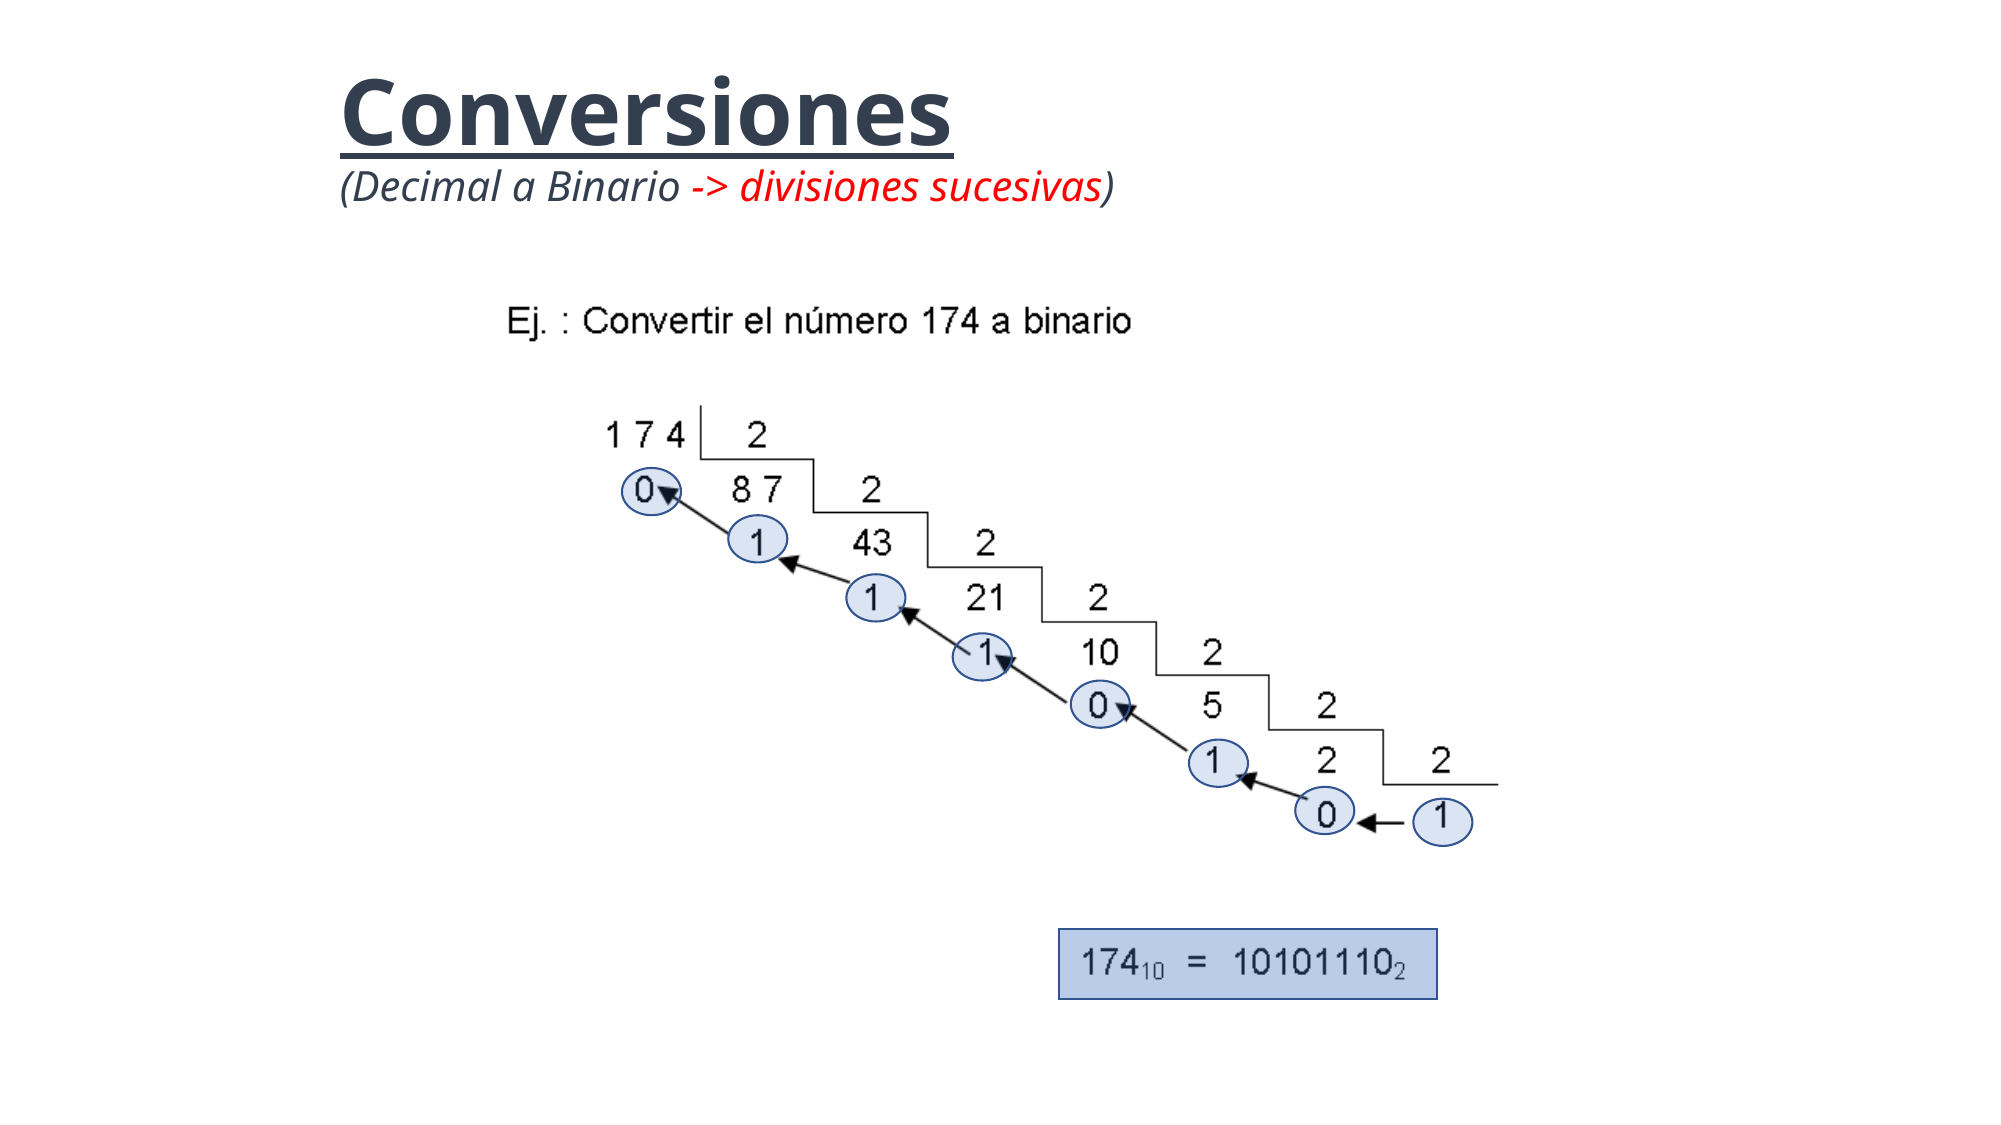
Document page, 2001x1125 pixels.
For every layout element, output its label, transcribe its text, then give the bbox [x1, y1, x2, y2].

text_box [952, 633, 1012, 681]
text_box [1295, 786, 1355, 835]
text_box [621, 467, 682, 516]
picture [489, 293, 1511, 1000]
text_box [728, 515, 788, 563]
text_box [1070, 680, 1130, 728]
text_box [1059, 928, 1437, 1000]
text_box [1188, 739, 1249, 787]
text_box [1413, 798, 1473, 846]
text_box [846, 574, 906, 622]
title Conversiones (Decimal a Binario -> divisiones sucesivas) [324, 45, 1675, 233]
